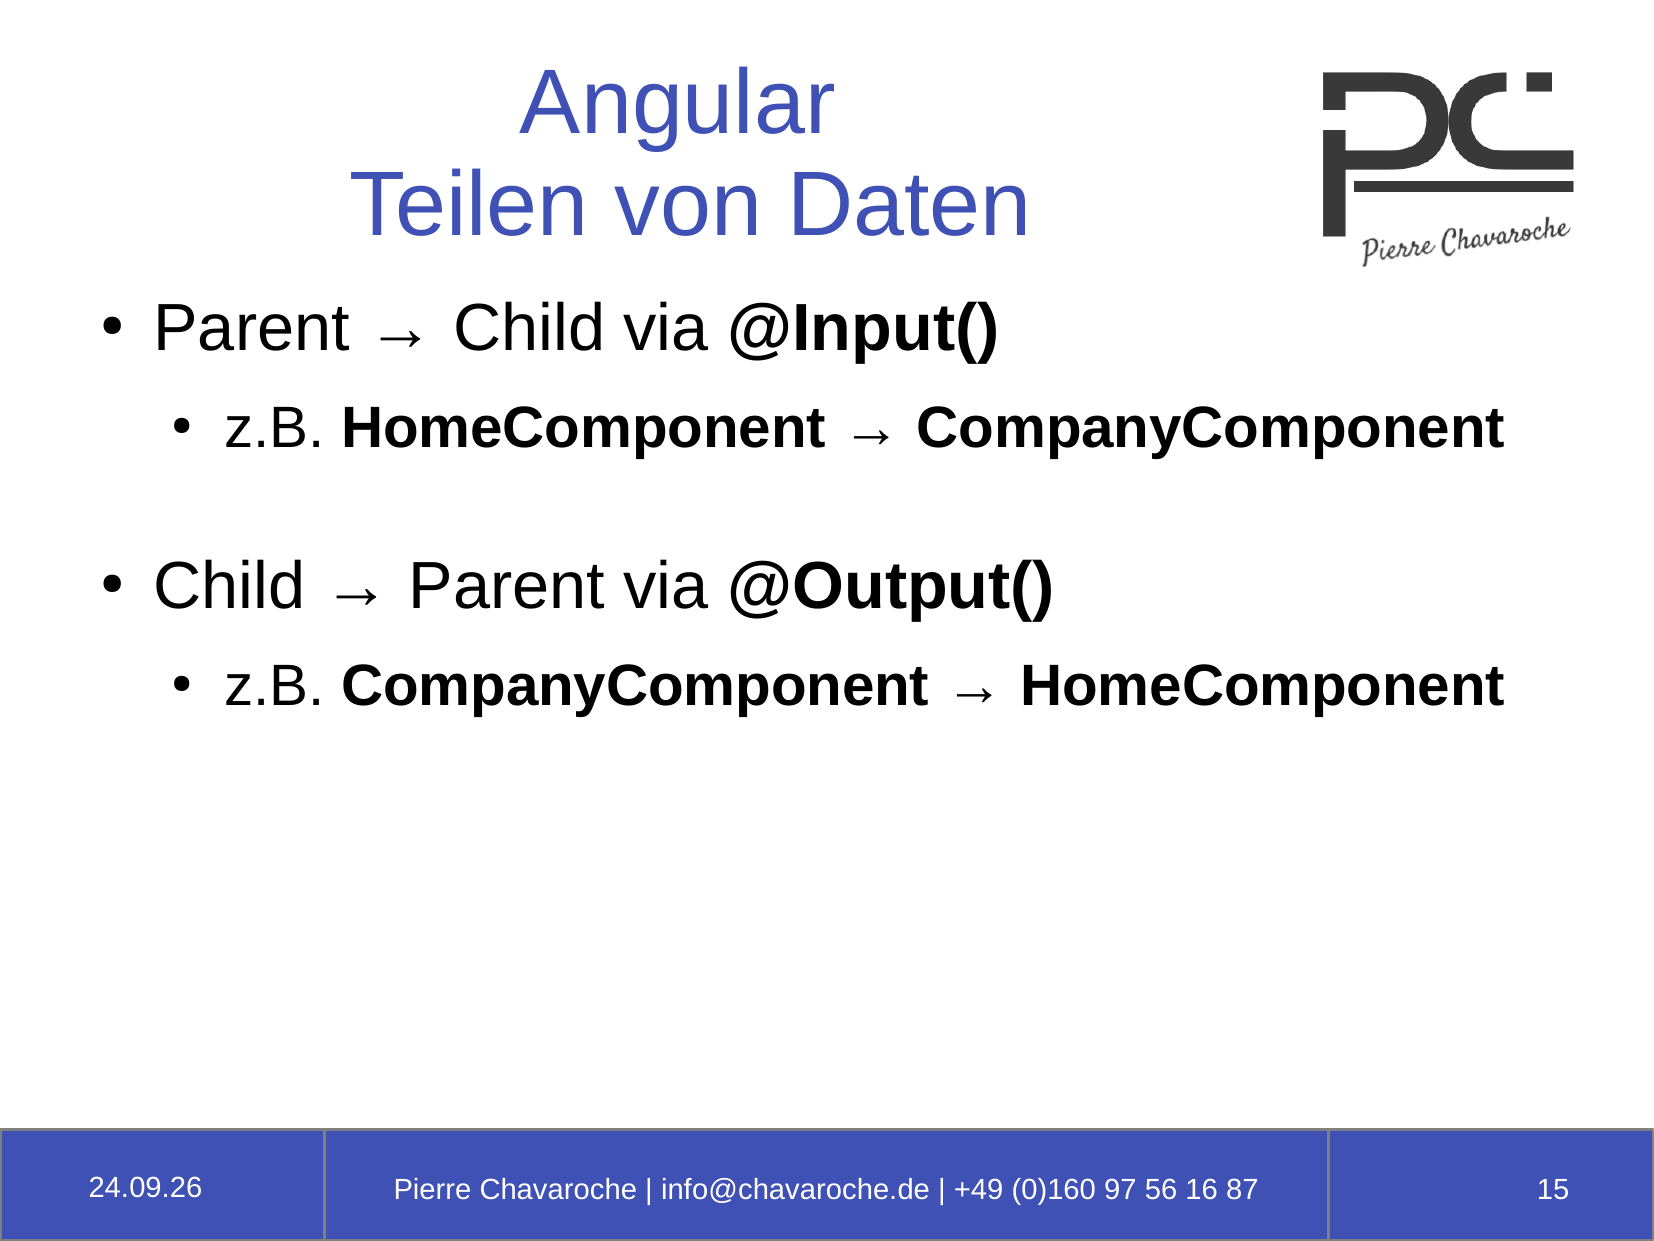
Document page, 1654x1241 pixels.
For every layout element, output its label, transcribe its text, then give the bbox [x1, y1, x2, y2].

picture [1307, 29, 1589, 311]
list Parent → Child via @Input() z.B. HomeComponent → CompanyComponent Child → Parent via @Output() z.B. CompanyComponent → HomeComponent [82, 290, 1571, 1109]
title Angular Teilen von Daten [82, 49, 1300, 257]
